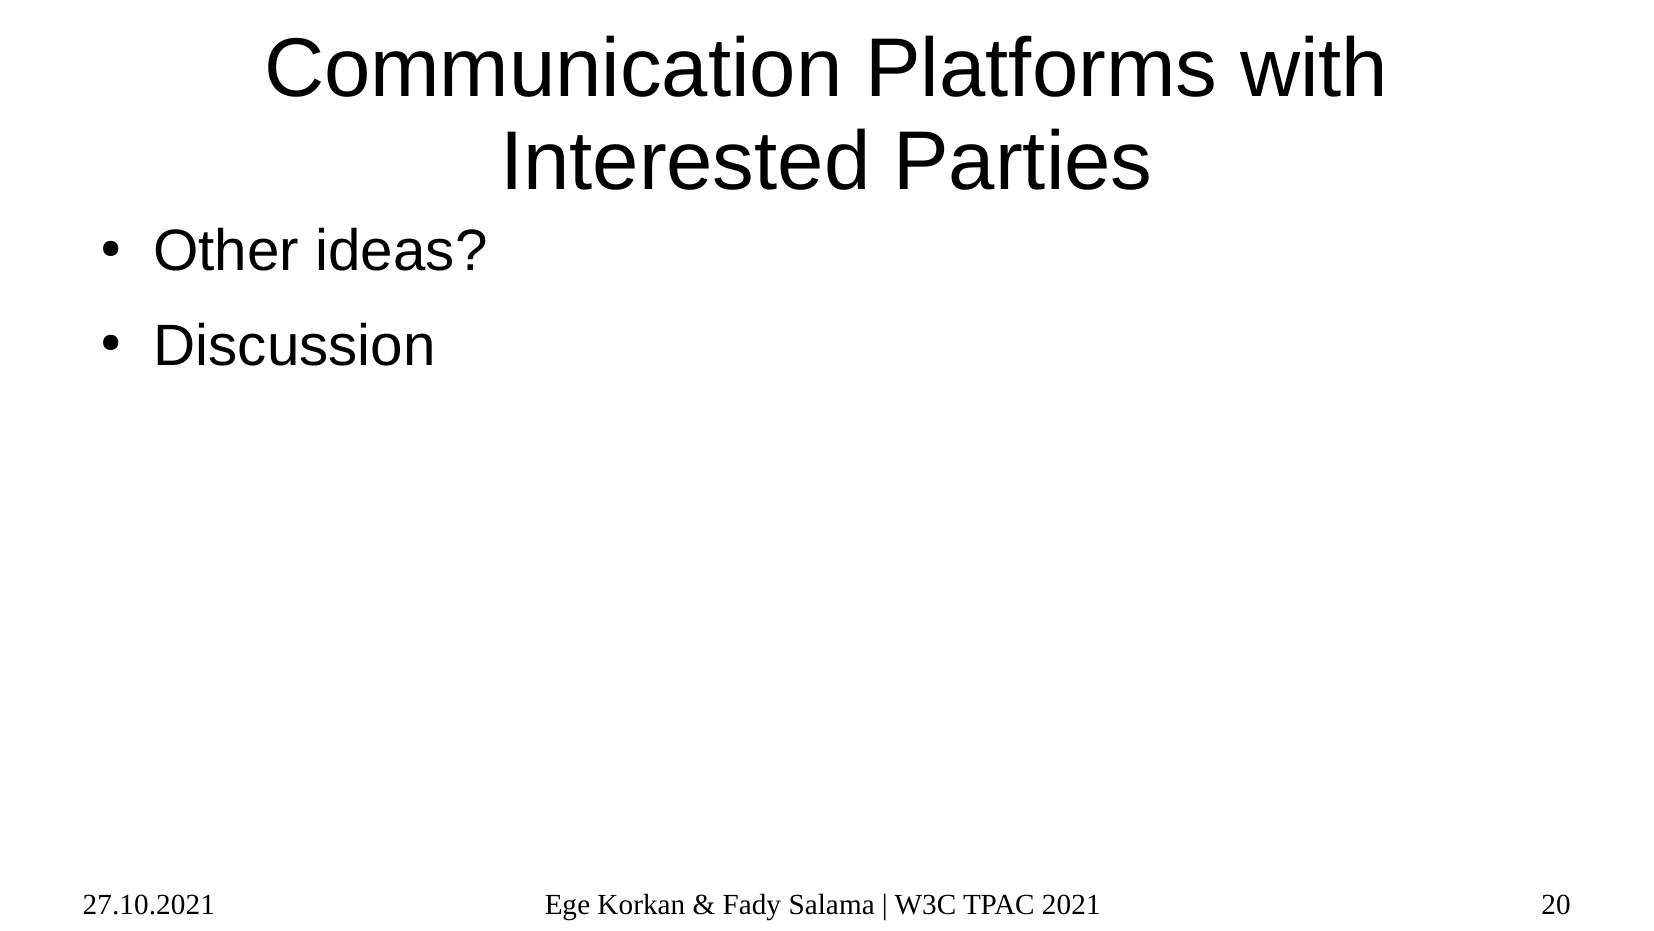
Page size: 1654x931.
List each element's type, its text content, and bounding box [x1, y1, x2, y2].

title Communication Platforms with Interested Parties [82, 21, 1571, 208]
list Other ideas? Discussion [82, 217, 1571, 758]
